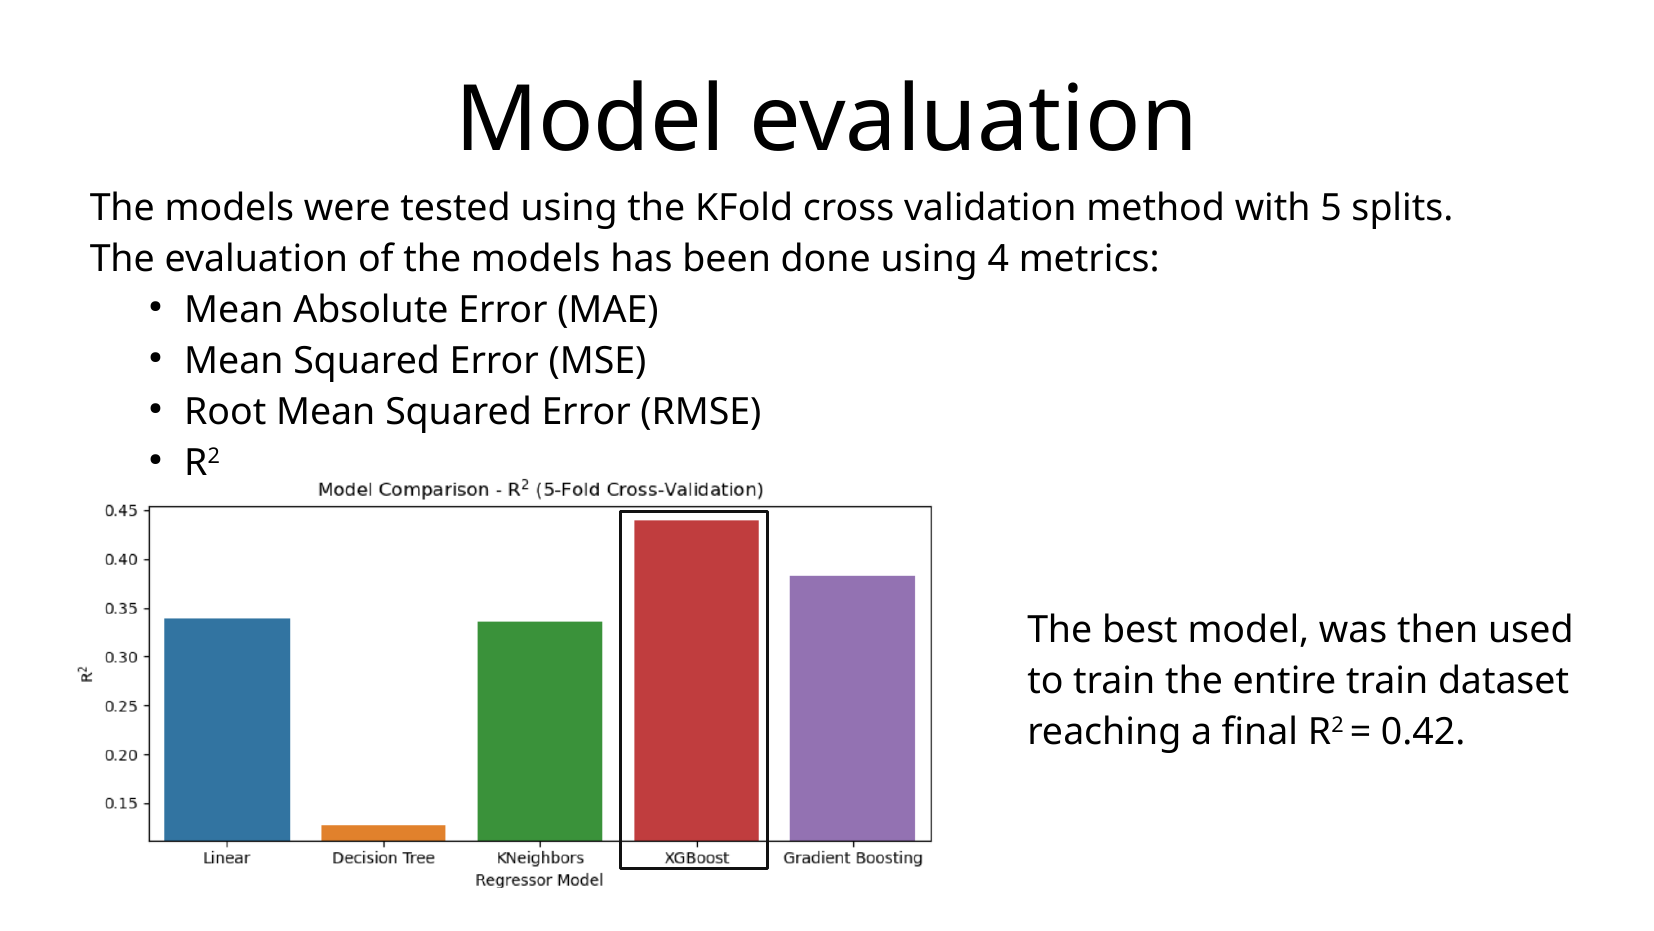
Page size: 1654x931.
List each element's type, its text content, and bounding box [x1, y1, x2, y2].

title Model evaluation [82, 37, 1571, 173]
picture [75, 476, 938, 888]
text_box The models were tested using the KFold cross validation method with 5 splits. The evaluation of the models has been done using 4 metrics: Mean Absolute Error (MAE) Mean Squared Error (MSE) Root Mean Squared Error (RMSE) R2 [75, 173, 1576, 532]
text_box The best model, was then used to train the entire train dataset reaching a final R2 = 0.42. [1012, 595, 1613, 826]
